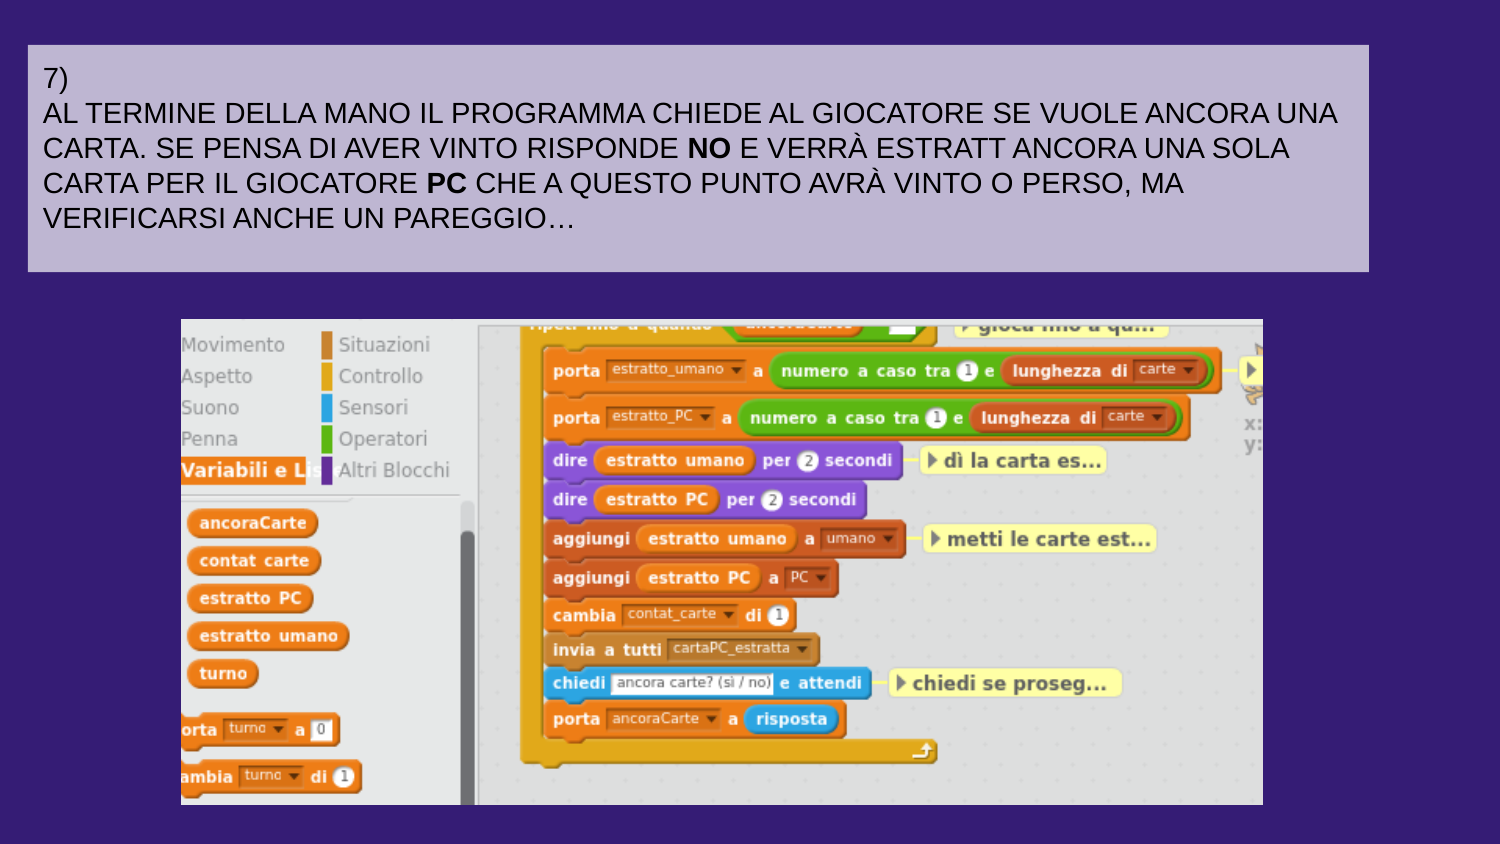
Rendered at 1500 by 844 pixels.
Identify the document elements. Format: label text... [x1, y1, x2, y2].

picture [181, 319, 1263, 805]
text_box 7) AL TERMINE DELLA MANO IL PROGRAMMA CHIEDE AL GIOCATORE SE VUOLE ANCORA UNA CARTA. SE PENSA DI AVER VINTO RISPONDE NO E VERRÀ ESTRATT ANCORA UNA SOLA CARTA PER IL GIOCATORE PC CHE A QUESTO PUNTO AVRÀ VINTO O PERSO, MA VERIFICARSI ANCHE UN PAREGGIO… [27, 44, 1369, 273]
